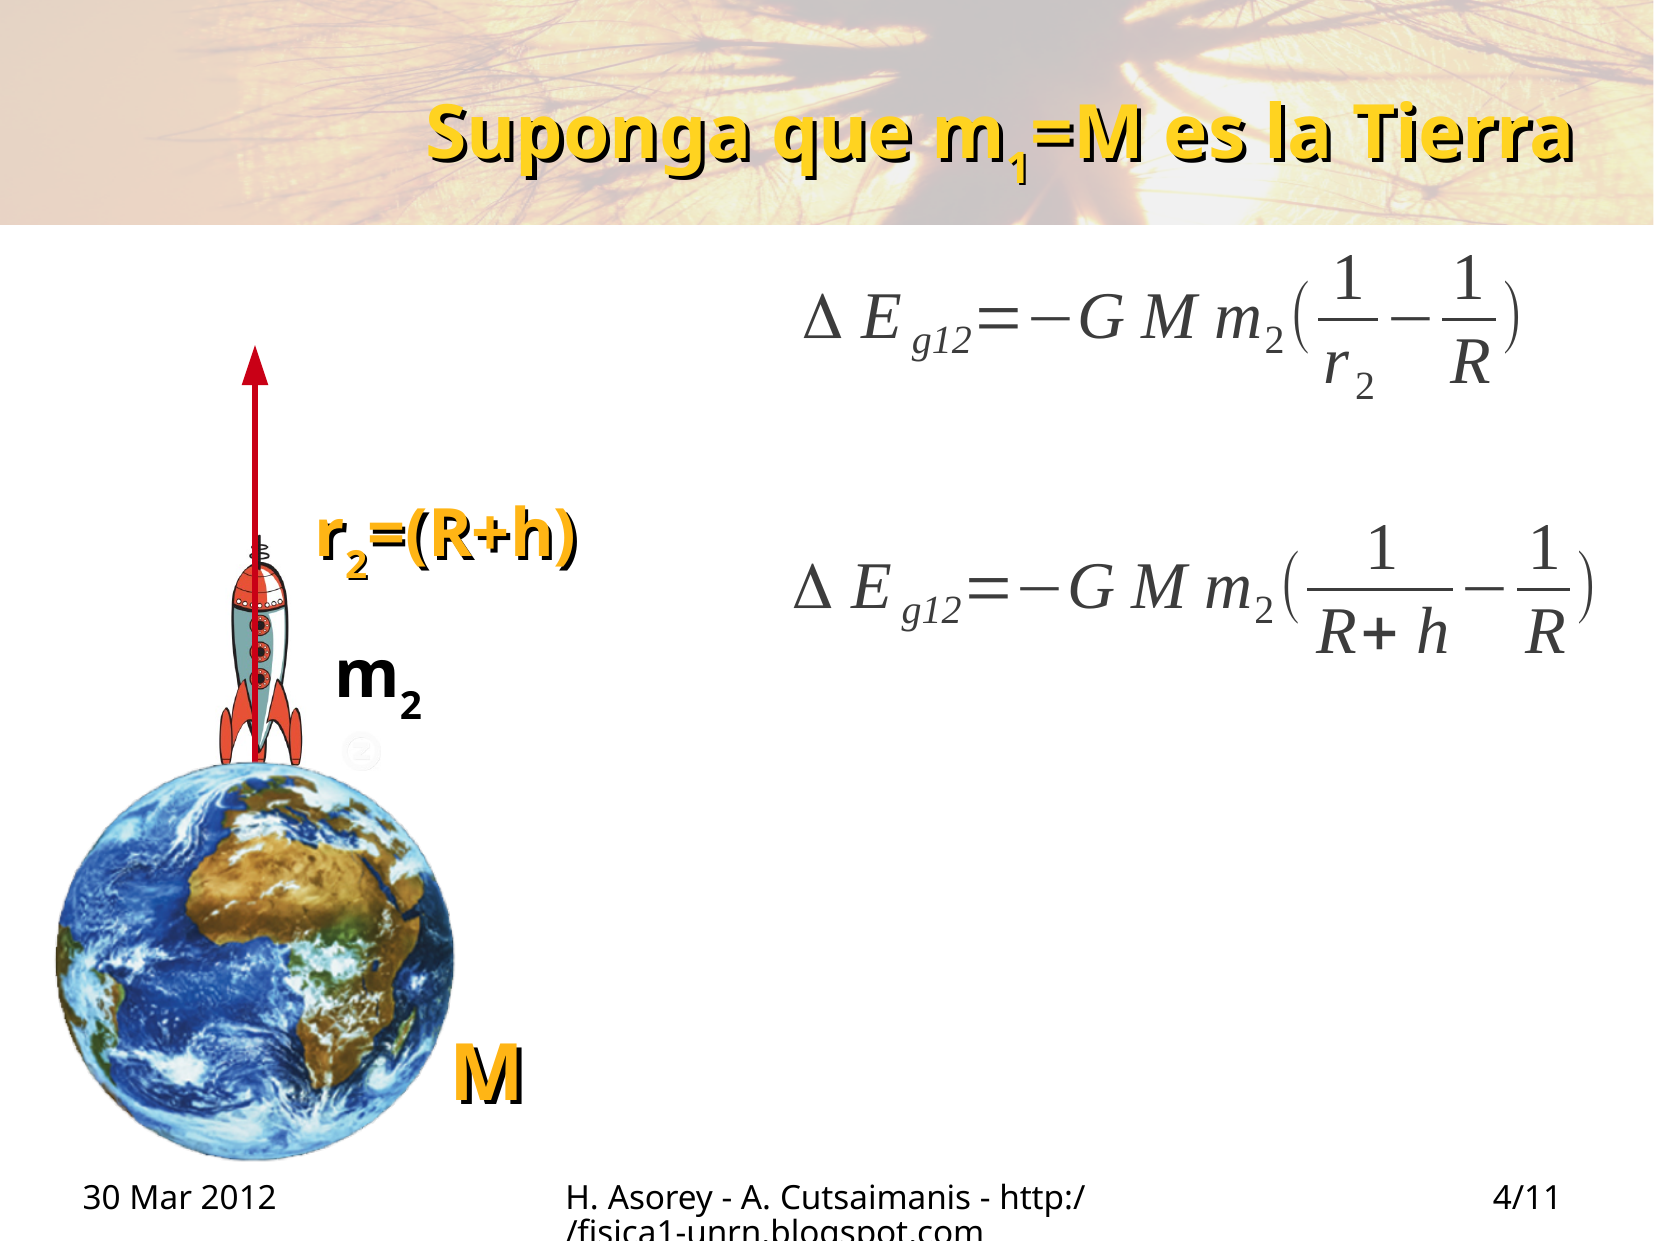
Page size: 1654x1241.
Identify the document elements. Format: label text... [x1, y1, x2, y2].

text_box m2 [319, 618, 451, 704]
chart [784, 510, 1606, 668]
chart [794, 240, 1531, 409]
picture [0, 0, 1654, 225]
picture [0, 524, 556, 1200]
title Suponga que m1=M es la Tierra [86, 49, 1576, 226]
text_box r2=(R+h) [300, 477, 661, 604]
text_box M [435, 1008, 531, 1127]
